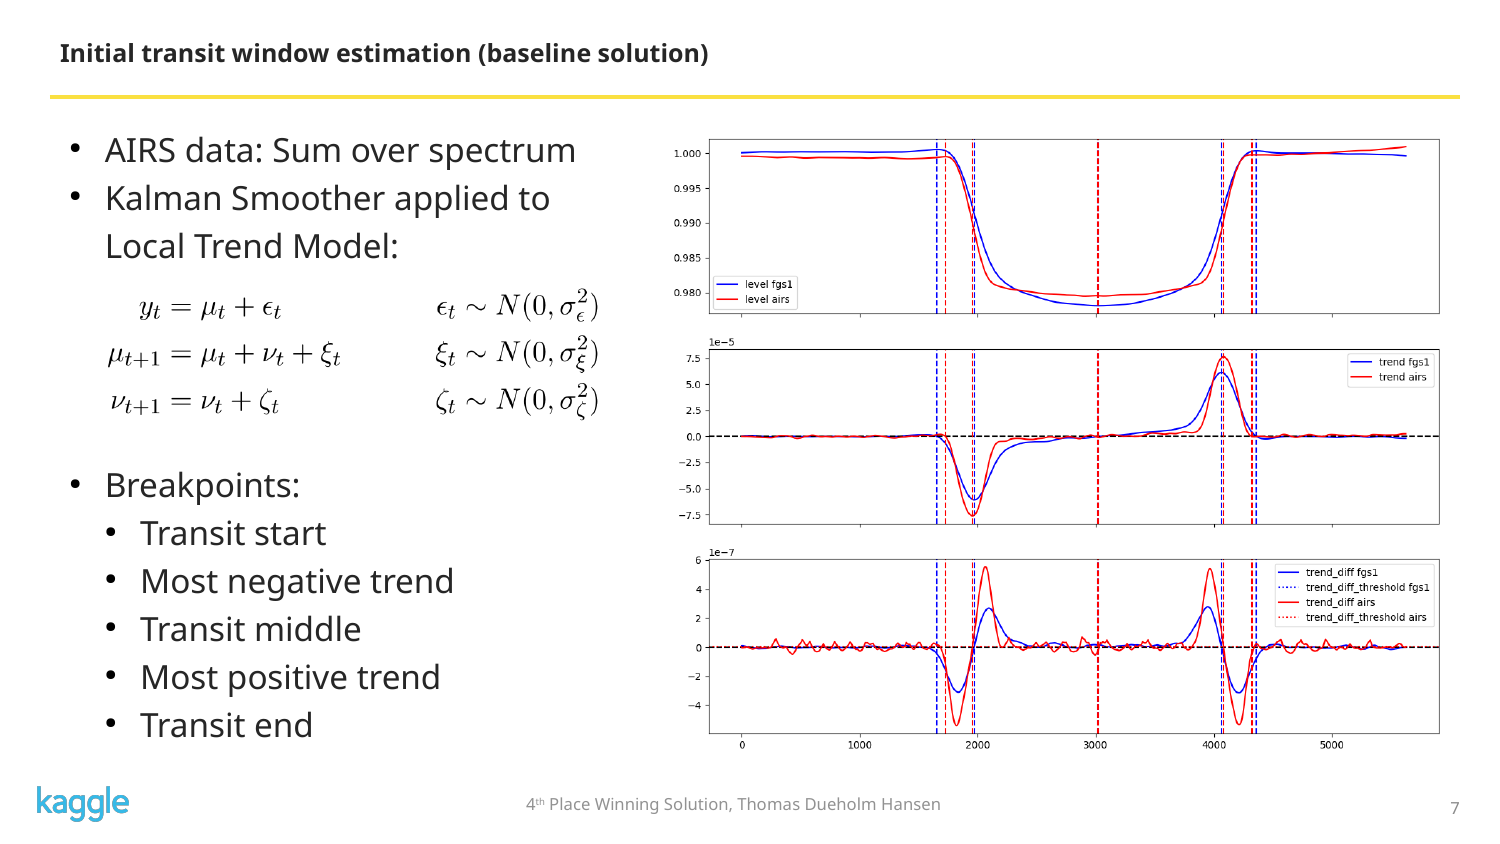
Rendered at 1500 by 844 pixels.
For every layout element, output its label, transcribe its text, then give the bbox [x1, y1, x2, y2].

slide_number <number> [1137, 786, 1475, 832]
text_box Initial transit window estimation (baseline solution) [45, 30, 888, 116]
picture [637, 112, 1472, 773]
text_box AIRS data: Sum over spectrum Kalman Smoother applied to Local Trend Model: Breakpoints: Transit start Most negative trend Transit middle Most positive trend Transit end [18, 73, 637, 752]
picture [37, 786, 129, 822]
picture [100, 281, 604, 425]
